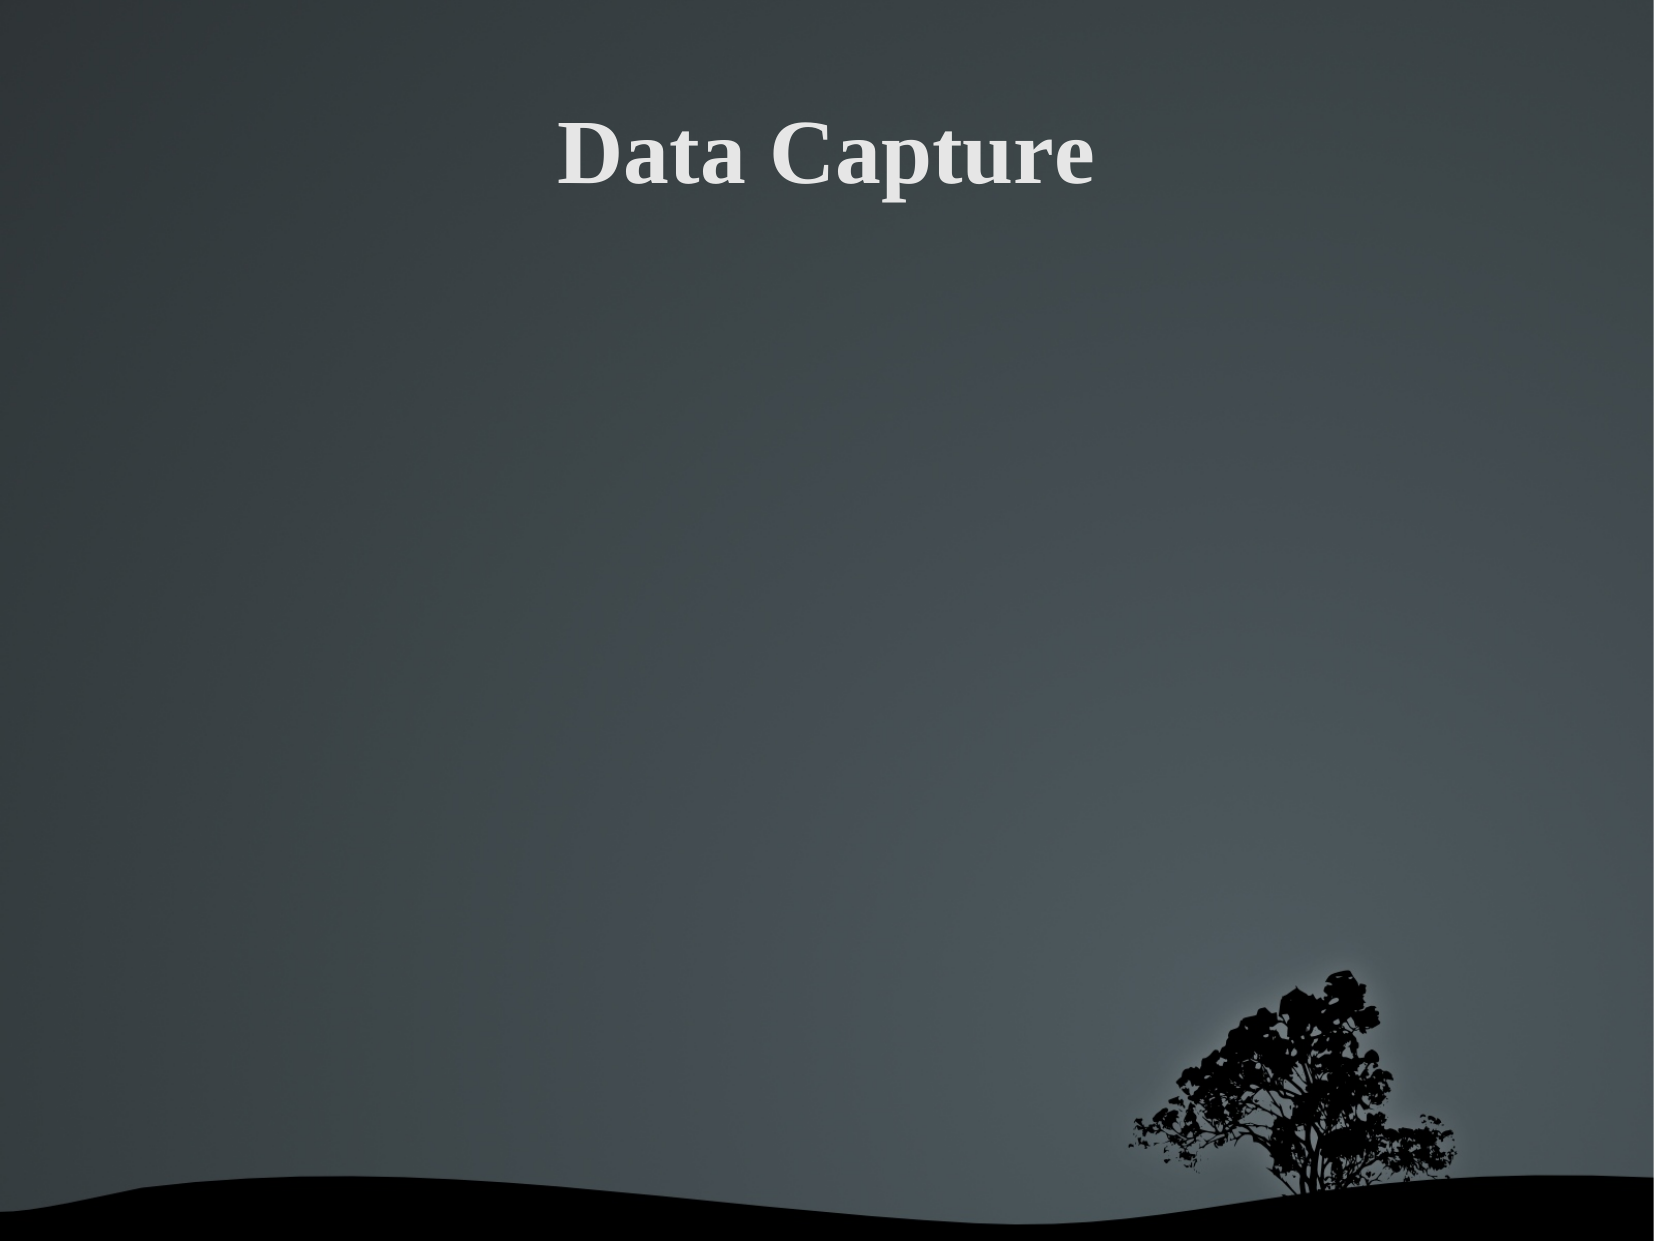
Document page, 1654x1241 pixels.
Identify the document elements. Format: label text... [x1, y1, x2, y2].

picture [0, 0, 1654, 1241]
title Data Capture [82, 49, 1571, 257]
